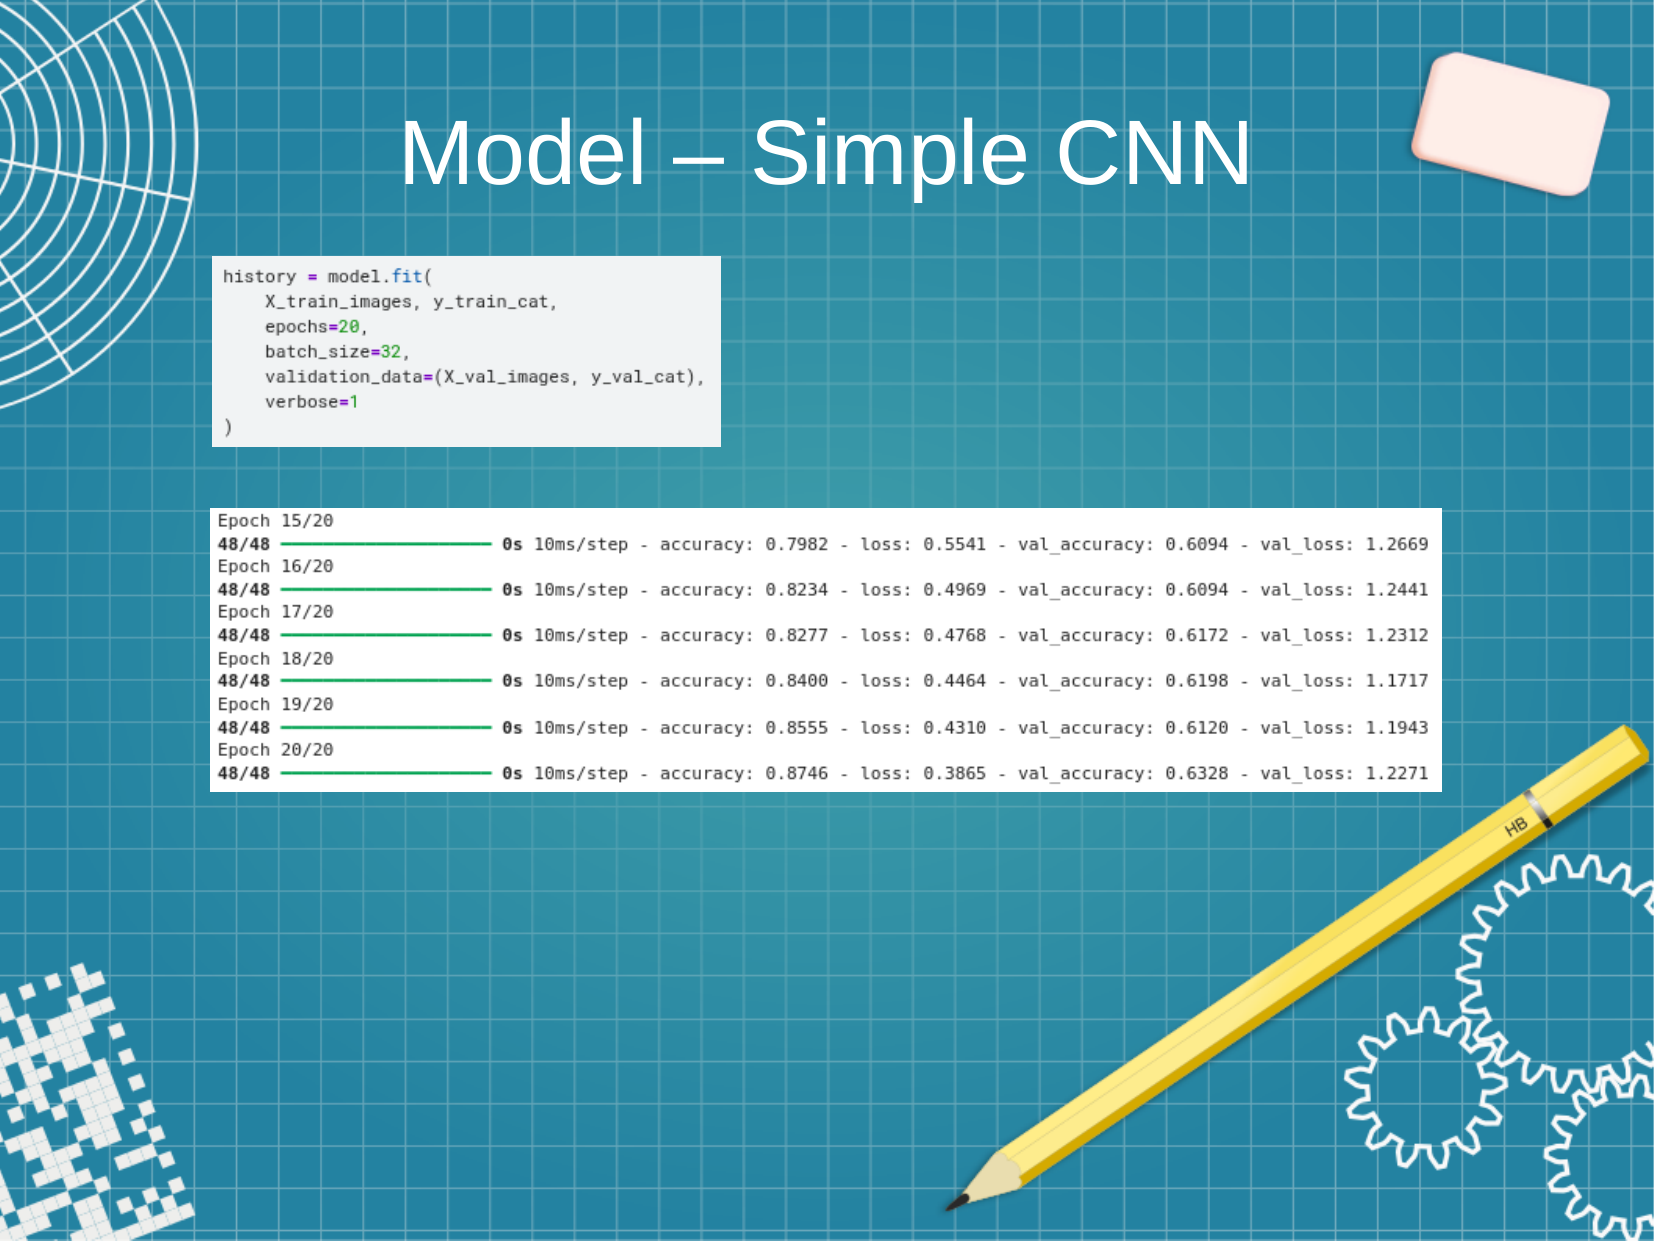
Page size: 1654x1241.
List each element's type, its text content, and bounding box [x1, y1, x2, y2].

title Model – Simple CNN [82, 49, 1571, 257]
picture [0, 0, 1654, 1241]
